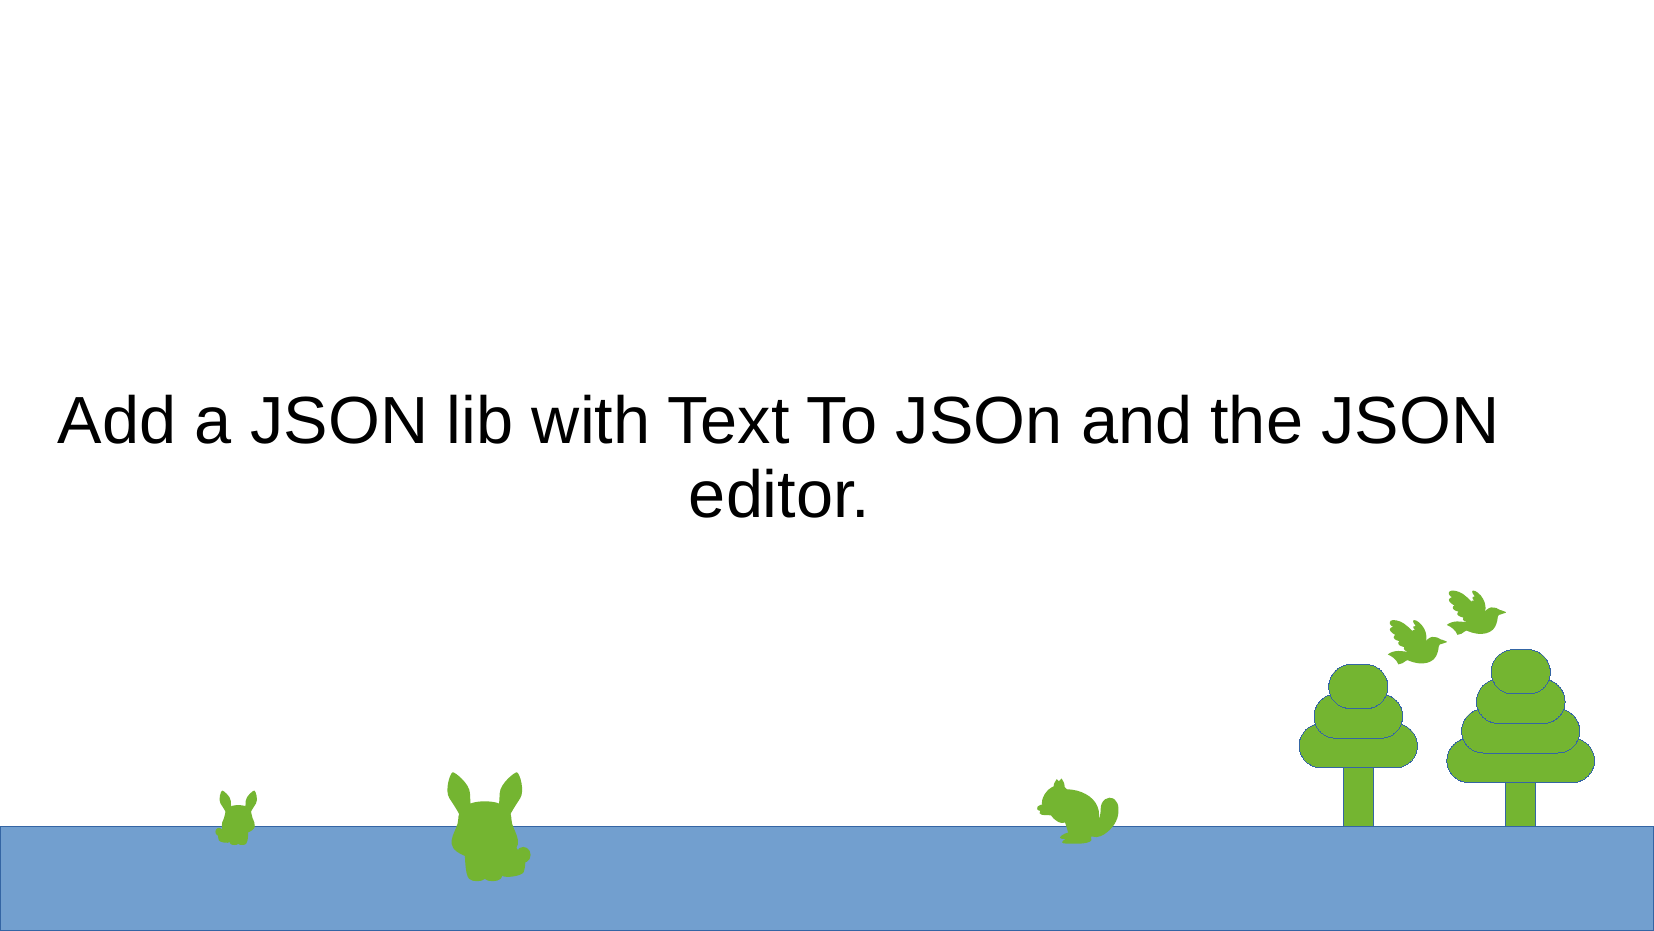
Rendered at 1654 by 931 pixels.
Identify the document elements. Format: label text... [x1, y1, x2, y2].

subtitle Add a JSON lib with Text To JSOn and the JSON editor. [47, 150, 1512, 766]
